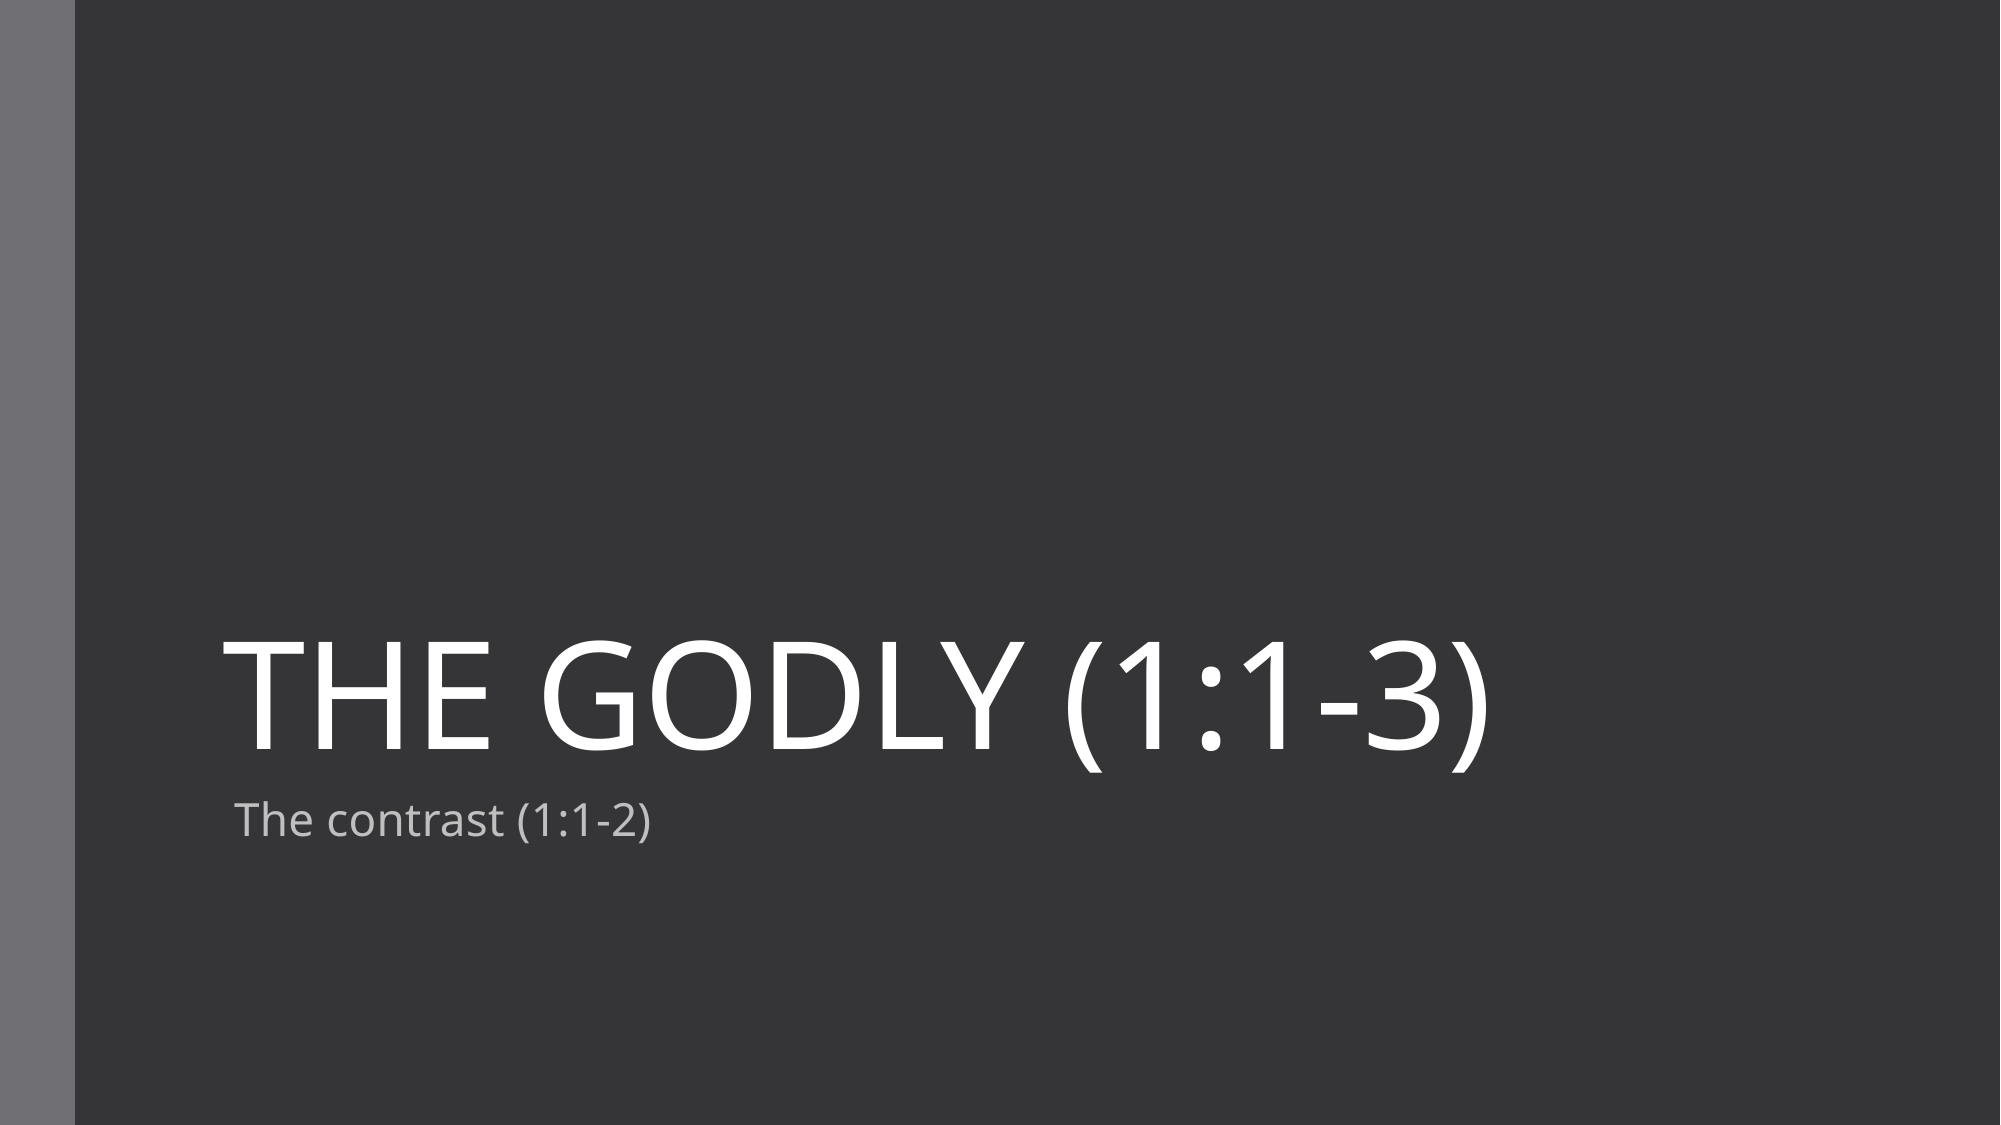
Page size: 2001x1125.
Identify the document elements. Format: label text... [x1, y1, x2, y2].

title THE GODLY (1:1-3) [206, 124, 1752, 787]
subtitle The contrast (1:1-2) [206, 787, 1752, 1066]
